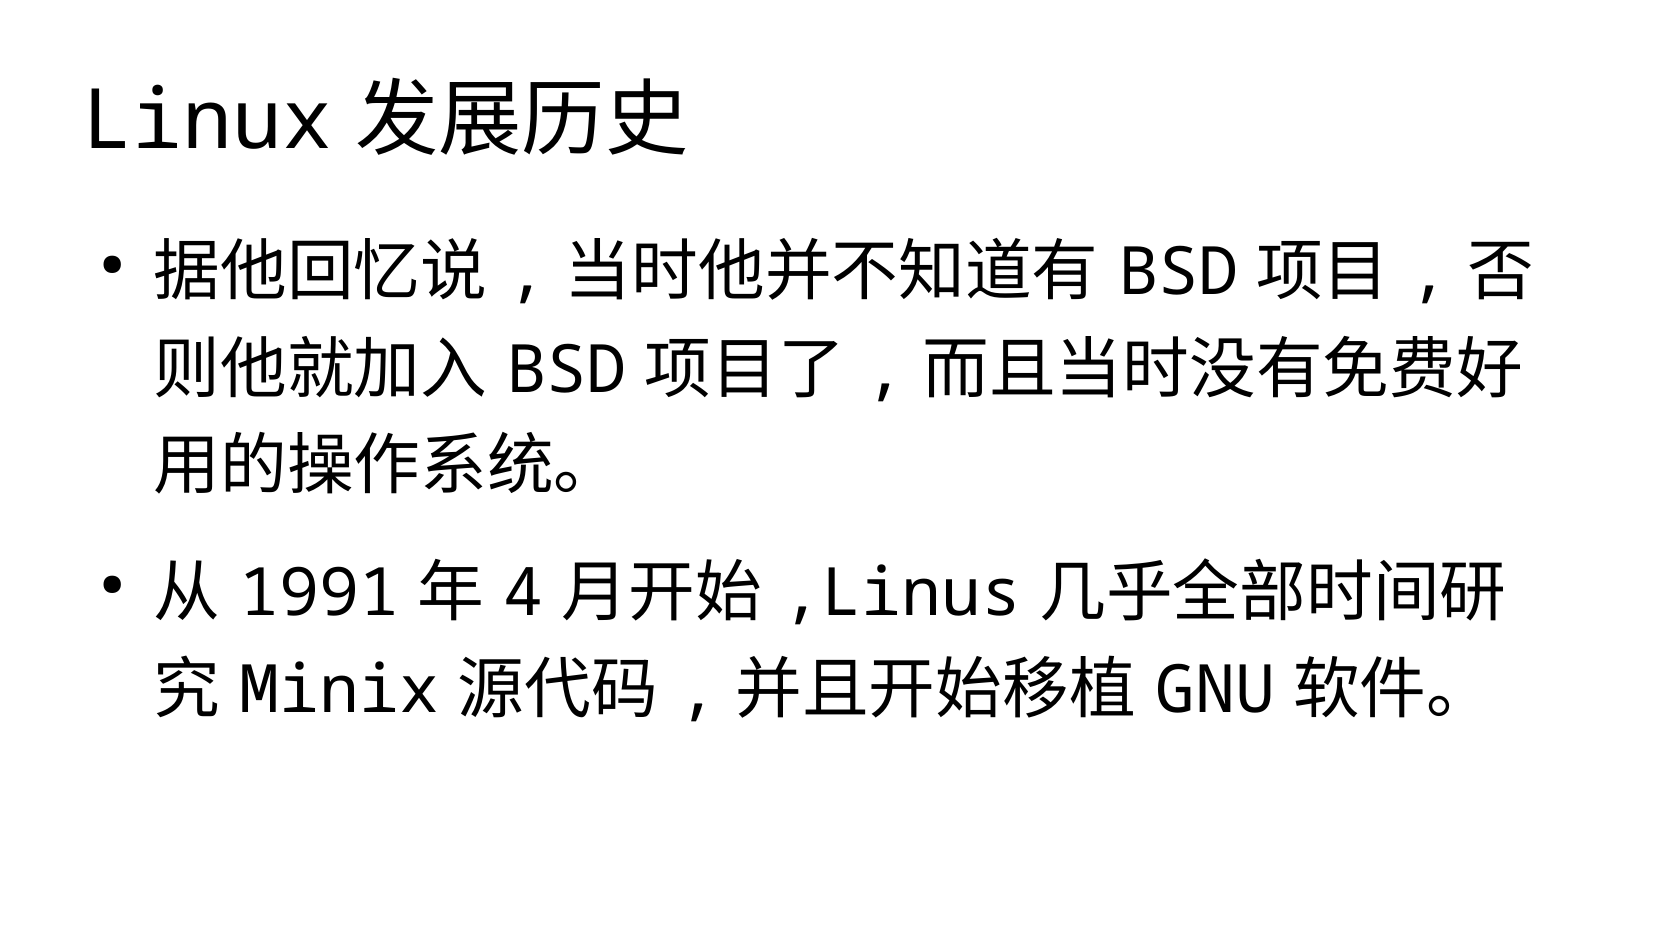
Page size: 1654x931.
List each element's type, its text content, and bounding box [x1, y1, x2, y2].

title Linux发展历史 [82, 37, 1571, 189]
list 据他回忆说,当时他并不知道有BSD项目,否则他就加入BSD项目了,而且当时没有免费好用的操作系统。 从1991年4月开始,Linus几乎全部时间研究Minix源代码,并且开始移植GNU软件。 [82, 217, 1571, 758]
